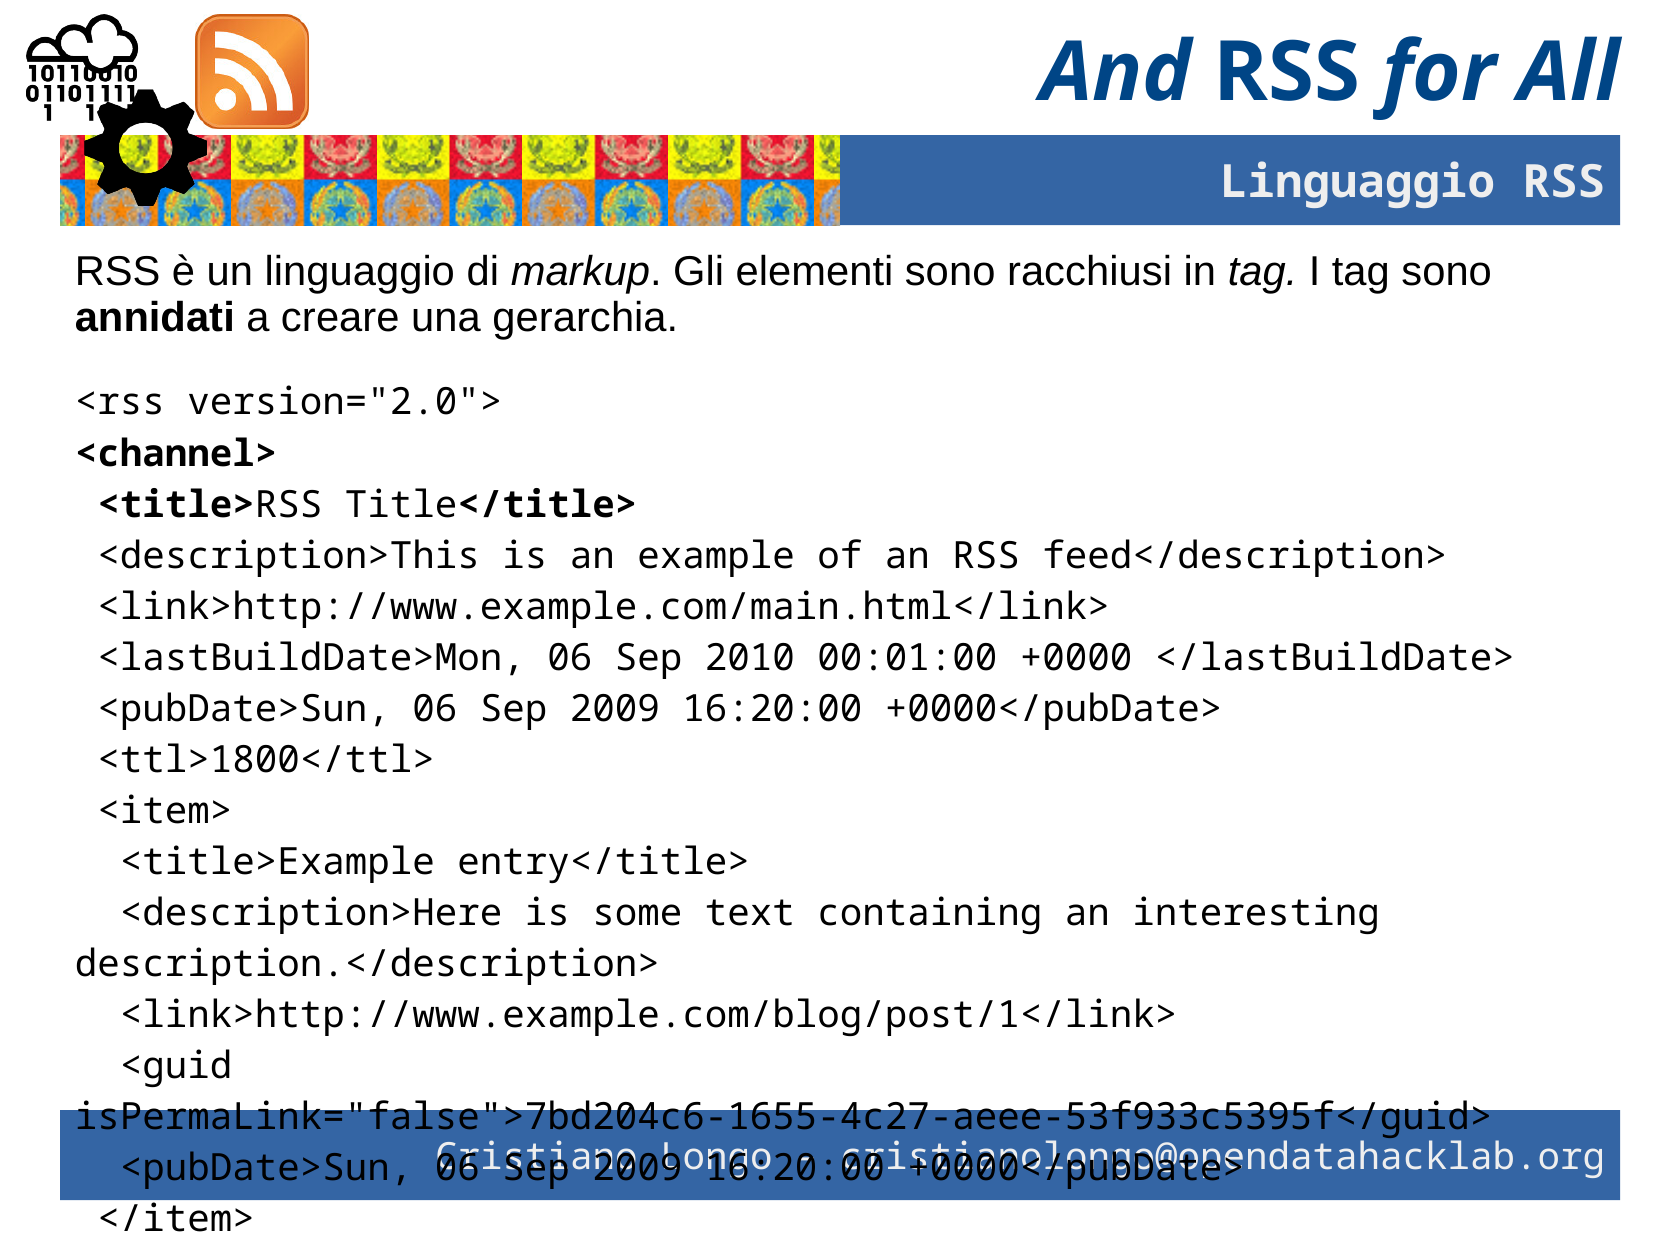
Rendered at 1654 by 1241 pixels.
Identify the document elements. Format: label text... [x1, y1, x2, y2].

text_box <rss version="2.0"> <channel> <title>RSS Title</title> <description>This is an example of an RSS feed</description> <link>http://www.example.com/main.html</link> <lastBuildDate>Mon, 06 Sep 2010 00:01:00 +0000 </lastBuildDate> <pubDate>Sun, 06 Sep 2009 16:20:00 +0000</pubDate> <ttl>1800</ttl> <item> <title>Example entry</title> <description>Here is some text containing an interesting description.</description> <link>http://www.example.com/blog/post/1</link> <guid isPermaLink="false">7bd204c6-1655-4c27-aeee-53f933c5395f</guid> <pubDate>Sun, 06 Sep 2009 16:20:00 +0000</pubDate> </item> </channel> </rss> [60, 367, 1636, 1096]
text_box Linguaggio RSS [840, 135, 1621, 226]
text_box Cristiano Longo – cristianolongo@opendatahacklab.org [60, 1110, 1621, 1201]
text_box [60, 135, 840, 226]
picture [26, 14, 309, 206]
text_box And RSS for All [870, 4, 1636, 214]
text_box RSS è un linguaggio di markup. Gli elementi sono racchiusi in tag. I tag sono annidati a creare una gerarchia. [60, 240, 1546, 367]
